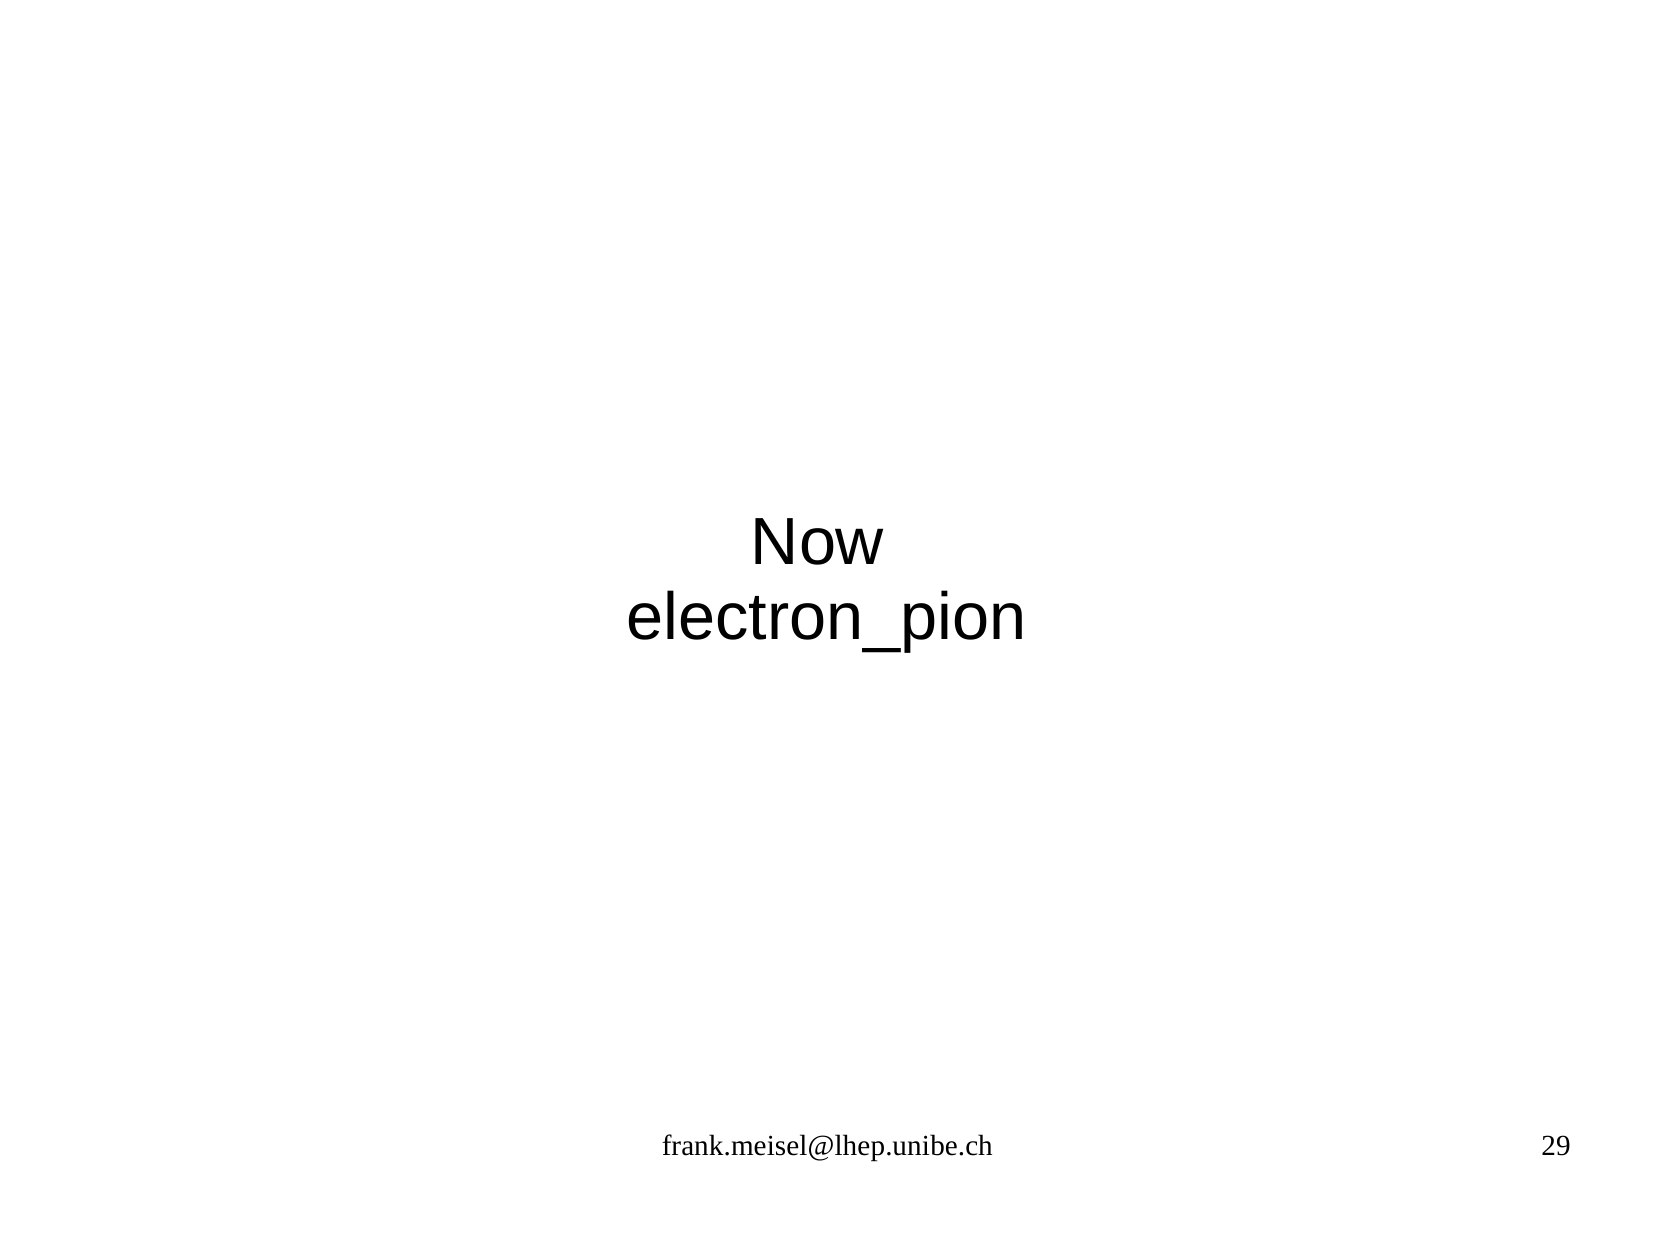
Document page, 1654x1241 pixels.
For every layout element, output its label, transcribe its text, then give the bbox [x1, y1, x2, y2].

subtitle Now electron_pion [82, 56, 1571, 1102]
